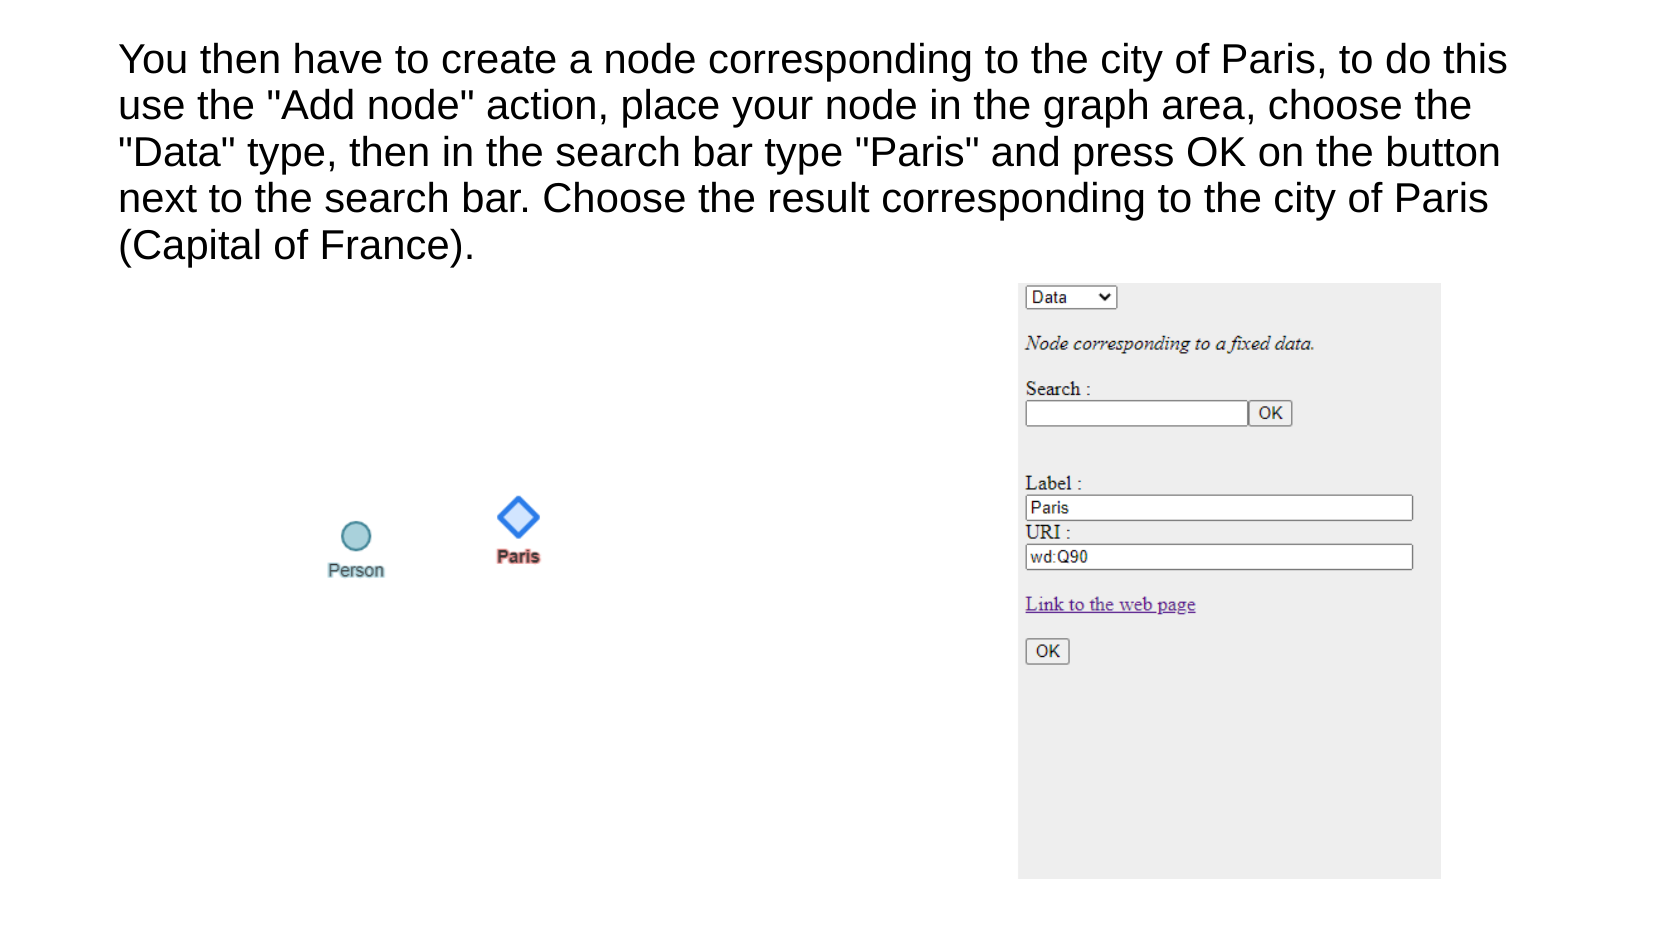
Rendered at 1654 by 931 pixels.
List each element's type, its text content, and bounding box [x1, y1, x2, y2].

list You then have to create a node corresponding to the city of Paris, to do this use the "Add node" action, place your node in the graph area, choose the "Data" type, then in the search bar type "Paris" and press OK on the button next to the search bar. Choose the result corresponding to the city of Paris (Capital of France). [47, 35, 1571, 898]
picture [238, 283, 1441, 879]
